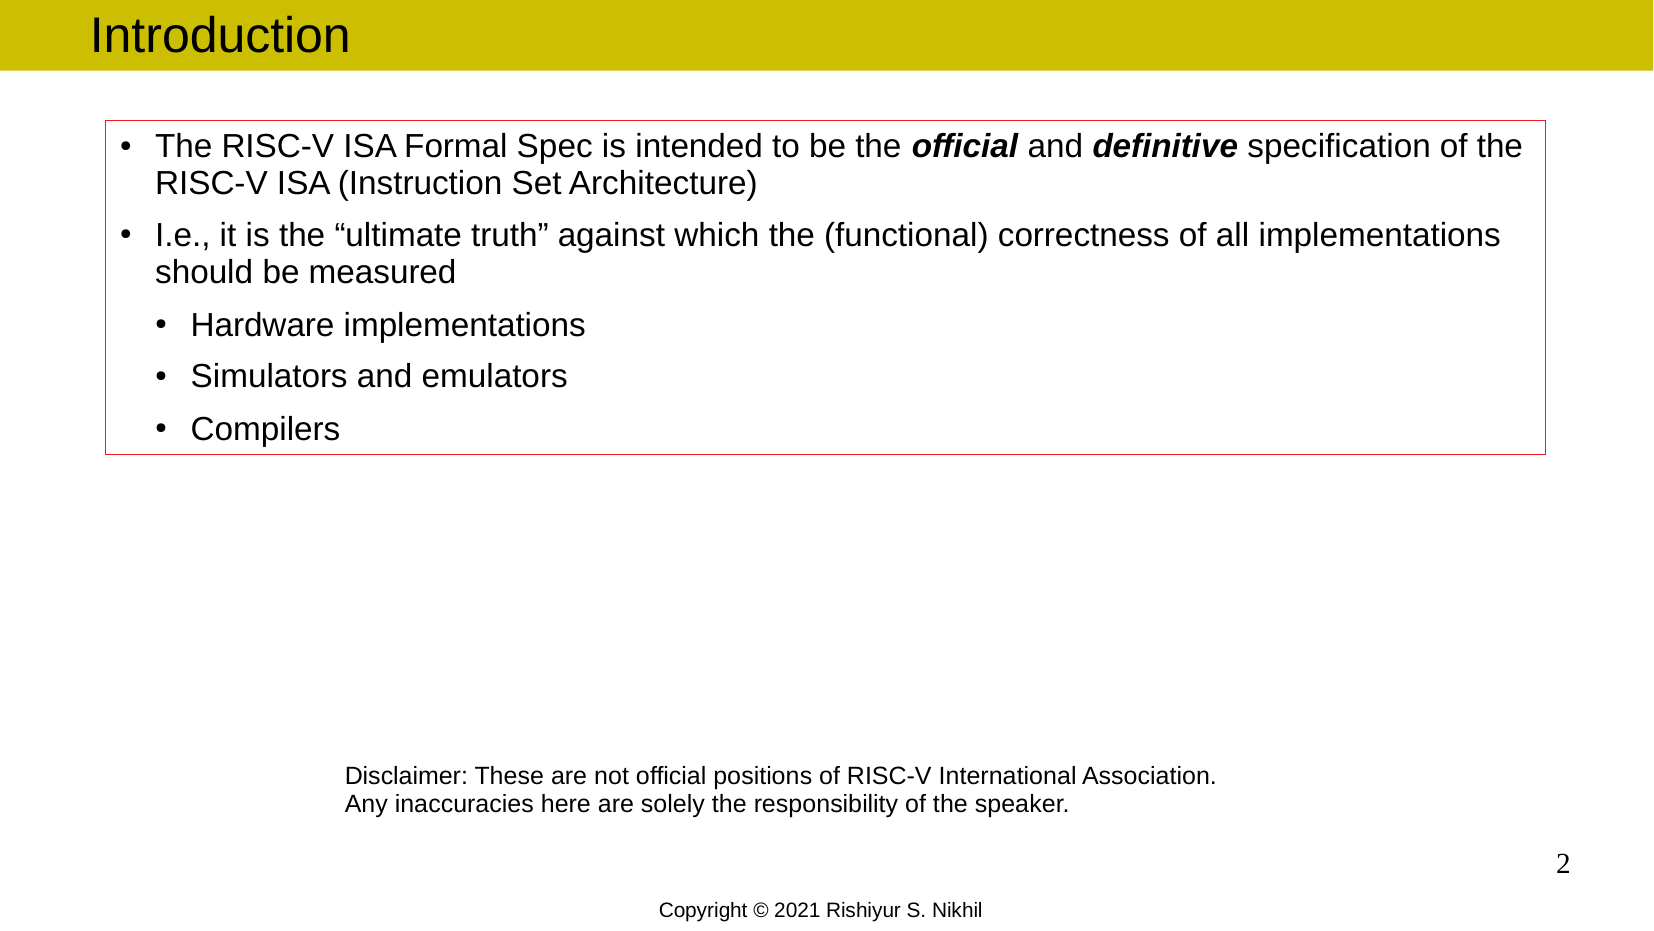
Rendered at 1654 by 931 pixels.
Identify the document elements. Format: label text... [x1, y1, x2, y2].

text_box The RISC-V ISA Formal Spec is intended to be the official and definitive specification of the RISC-V ISA (Instruction Set Architecture) I.e., it is the “ultimate truth” against which the (functional) correctness of all implementations should be measured Hardware implementations Simulators and emulators Compilers [105, 120, 1546, 455]
text_box Disclaimer: These are not official positions of RISC-V International Association. Any inaccuracies here are solely the responsibility of the speaker. [330, 754, 1246, 826]
text_box Introduction [0, 0, 1654, 71]
